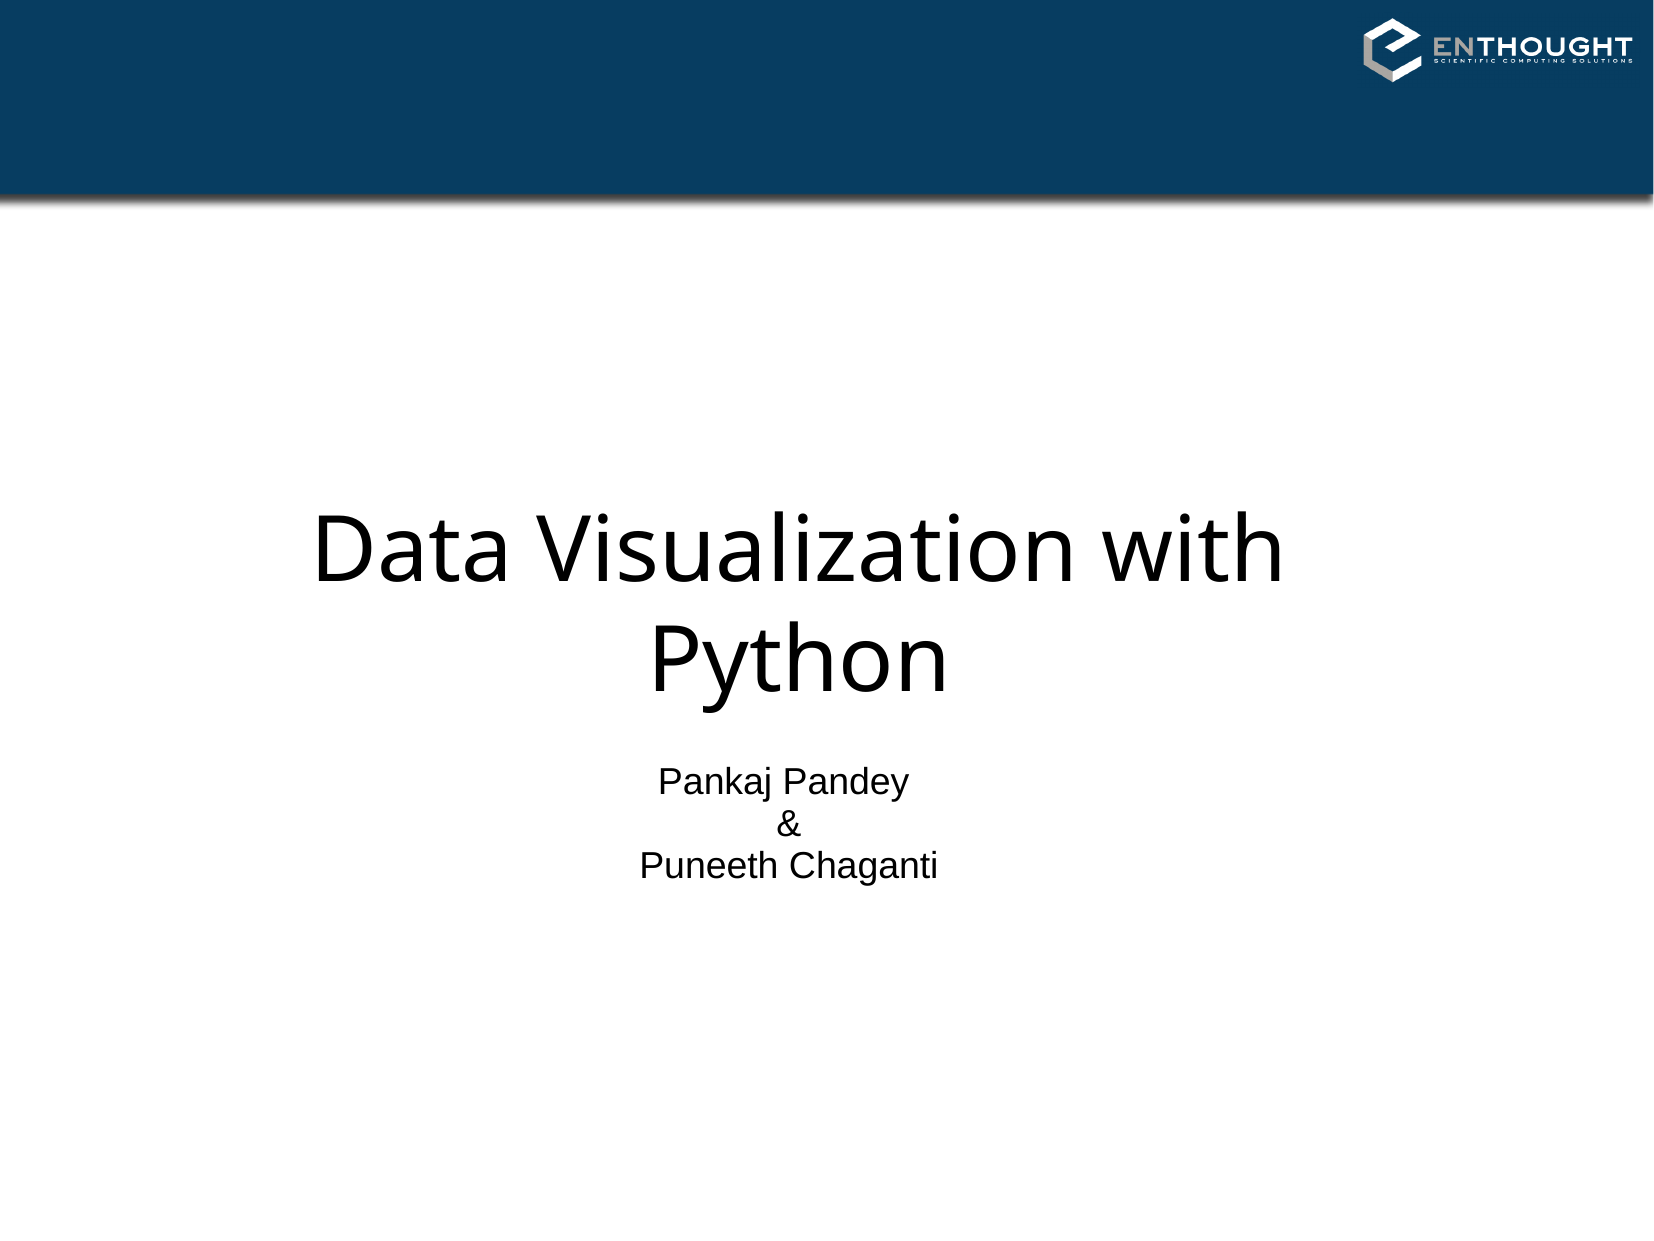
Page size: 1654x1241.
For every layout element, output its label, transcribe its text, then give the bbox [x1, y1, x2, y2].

text_box Data Visualization with Python [220, 482, 1378, 951]
picture [0, 0, 1654, 217]
text_box Pankaj Pandey & Puneeth Chaganti [624, 753, 958, 895]
